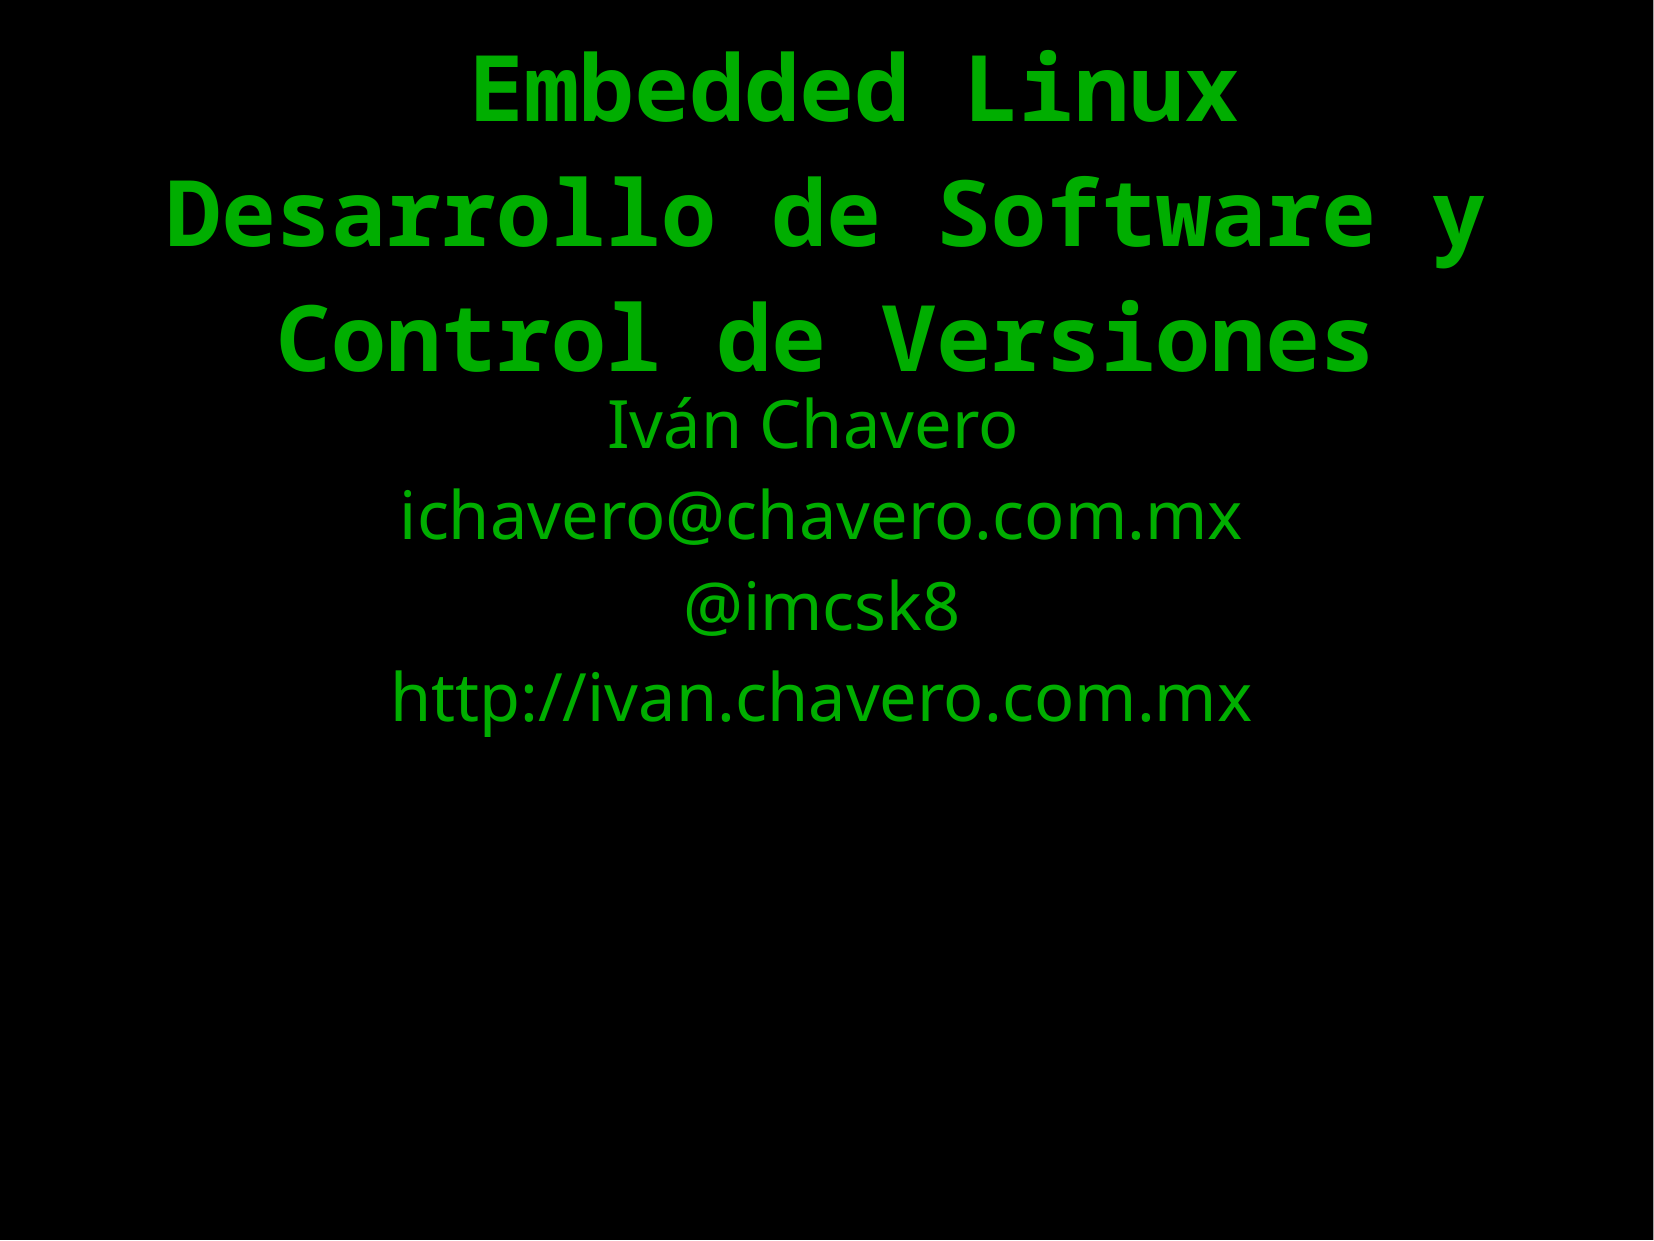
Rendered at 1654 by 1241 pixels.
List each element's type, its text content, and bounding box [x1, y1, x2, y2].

title Embedded Linux Desarrollo de Software y Control de Versiones [82, 47, 1571, 375]
subtitle Iván Chavero ichavero@chavero.com.mx @imcsk8 http://ivan.chavero.com.mx [82, 290, 1538, 1010]
